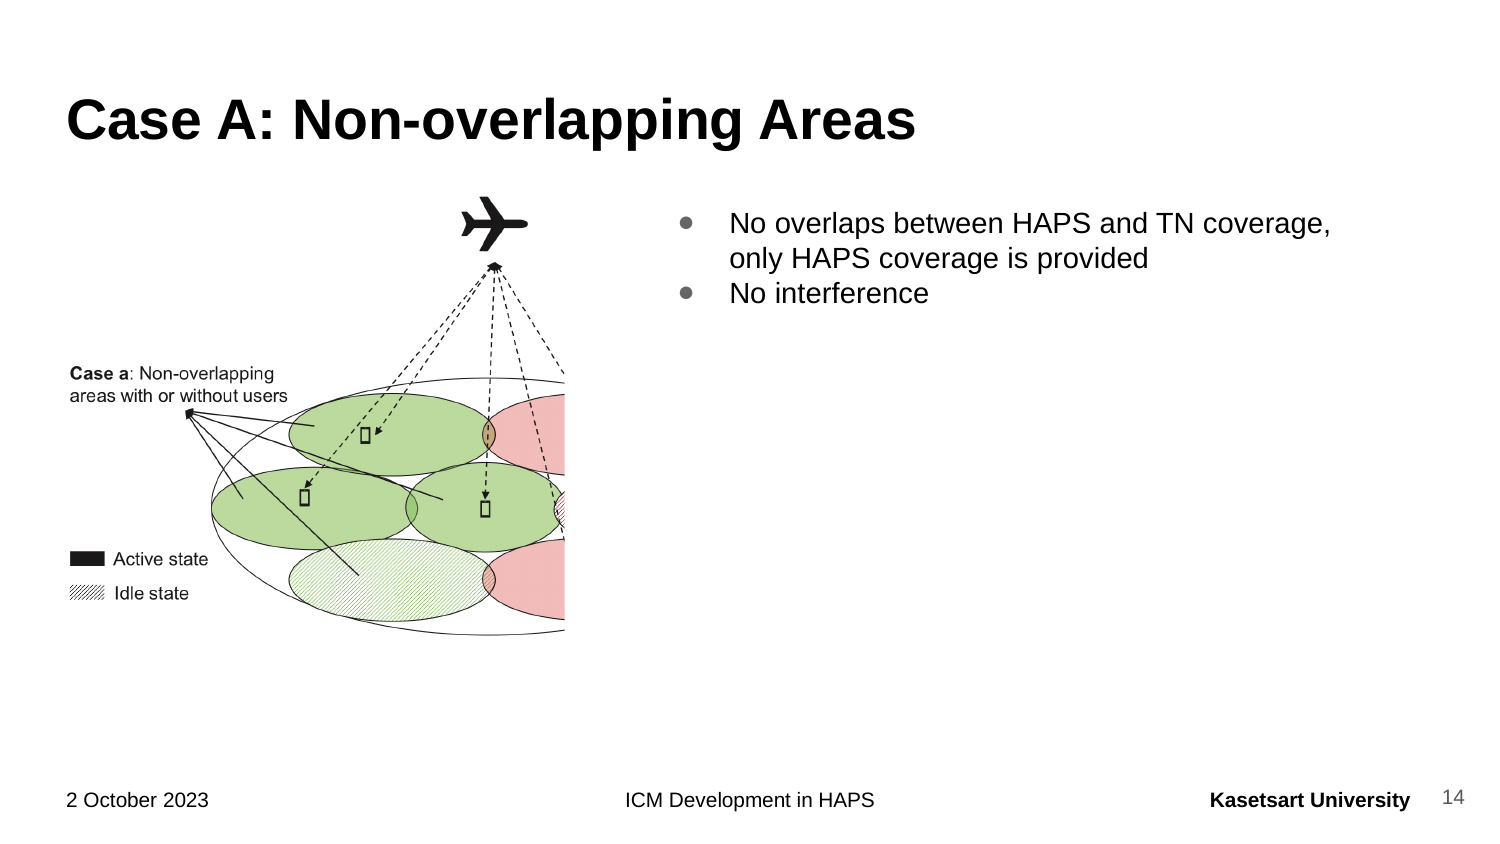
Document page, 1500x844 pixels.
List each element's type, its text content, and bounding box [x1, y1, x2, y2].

list No overlaps between HAPS and TN coverage, only HAPS coverage is provided No interference [639, 189, 1449, 671]
picture [51, 190, 565, 653]
title Case A: Non-overlapping Areas [51, 72, 1449, 167]
slide_number <number> [1389, 764, 1480, 830]
